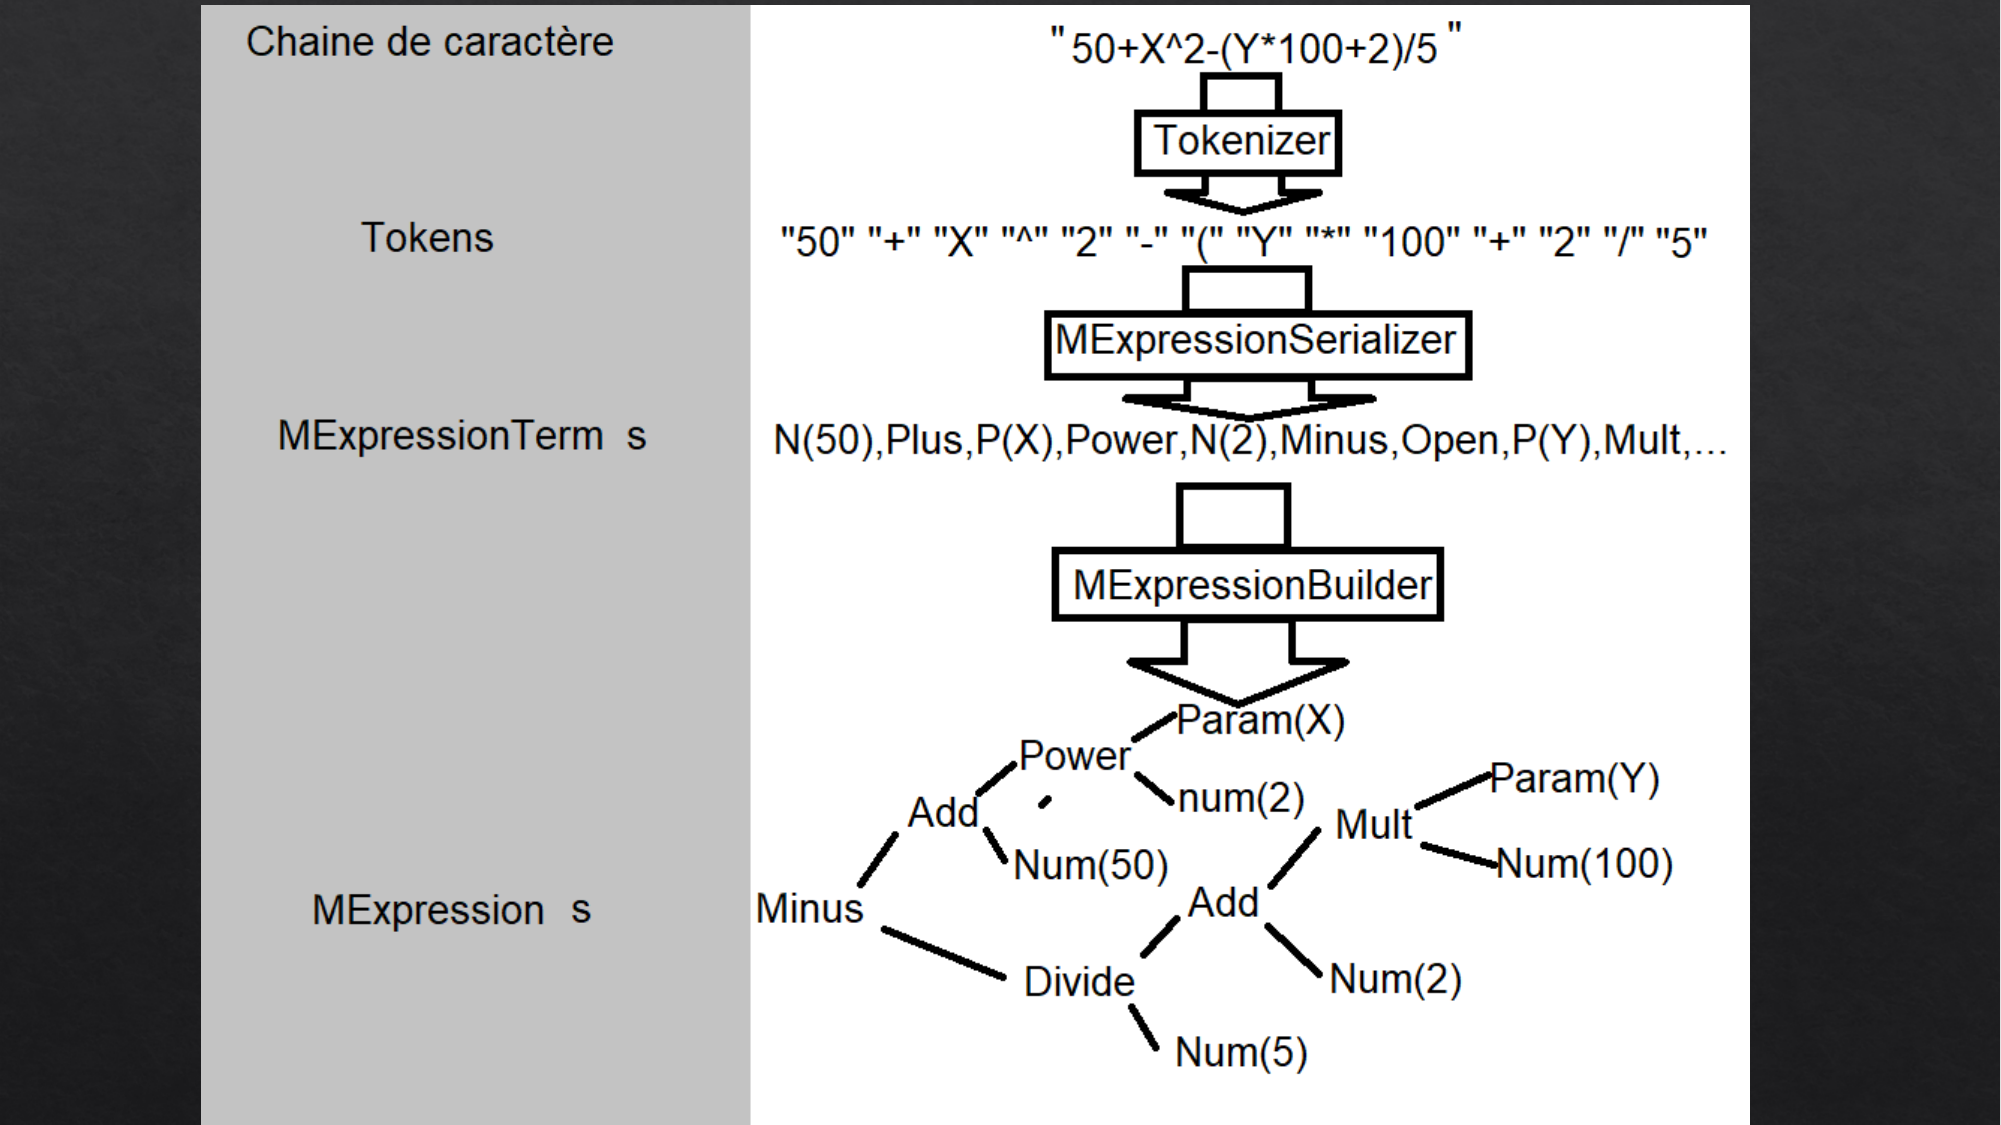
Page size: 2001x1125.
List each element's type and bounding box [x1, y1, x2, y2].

picture [201, 5, 1750, 1125]
